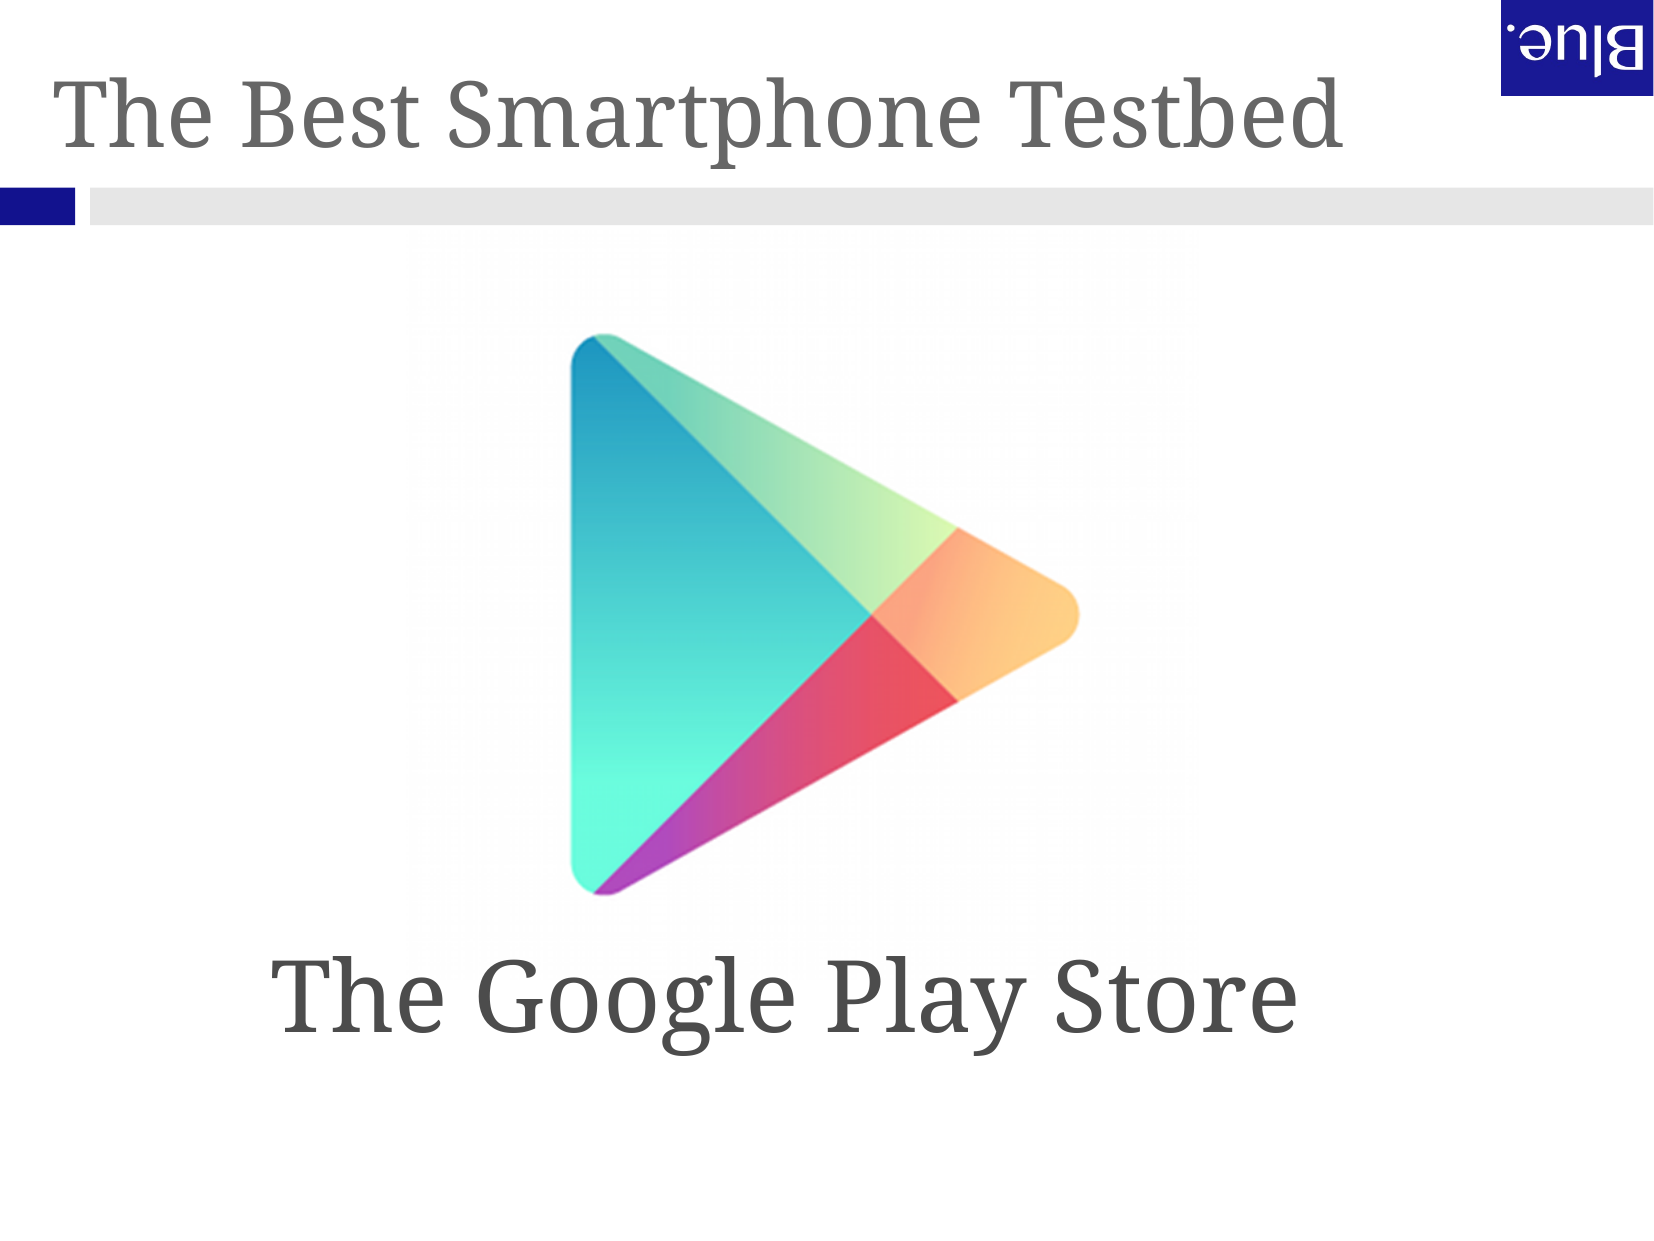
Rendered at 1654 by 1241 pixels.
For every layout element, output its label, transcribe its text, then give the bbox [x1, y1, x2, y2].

picture [1501, 0, 1654, 96]
picture [406, 230, 1199, 918]
text_box The Google Play Store [255, 918, 1334, 1044]
title The Best Smartphone Testbed [37, 37, 1613, 188]
